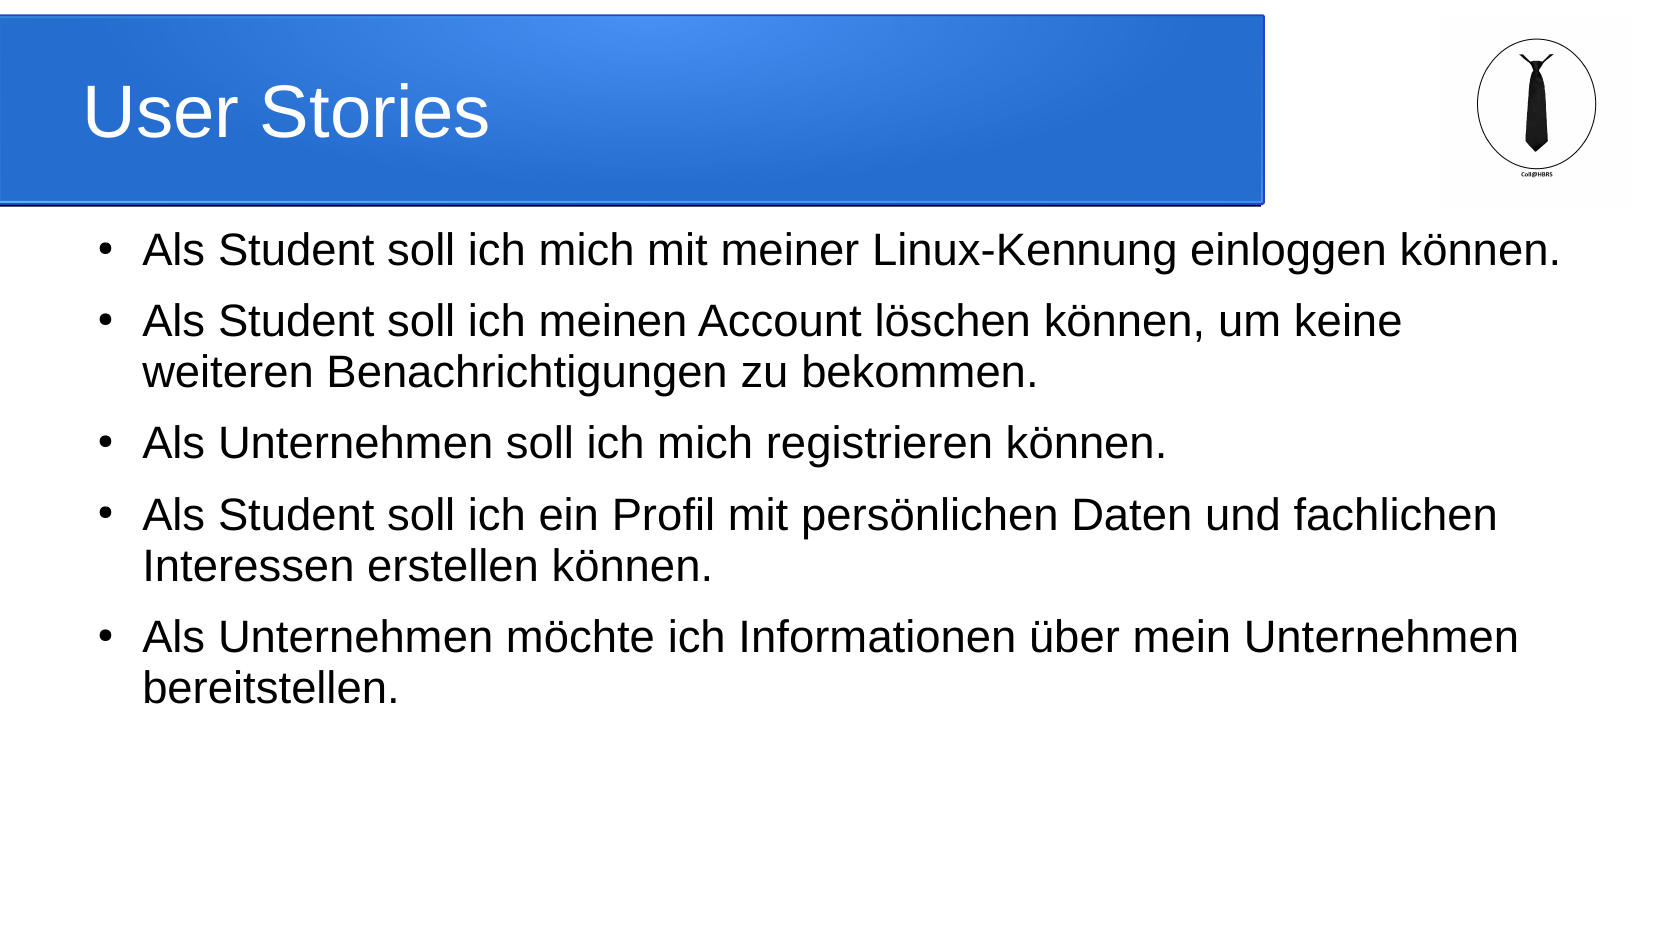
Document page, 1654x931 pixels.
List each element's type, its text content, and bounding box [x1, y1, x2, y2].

title User Stories [82, 35, 1235, 189]
picture [1439, 14, 1633, 207]
list Als Student soll ich mich mit meiner Linux-Kennung einloggen können. Als Student soll ich meinen Account löschen können, um keine weiteren Benachrichtigungen zu bekommen. Als Unternehmen soll ich mich registrieren können. Als Student soll ich ein Profil mit persönlichen Daten und fachlichen Interessen erstellen können. Als Unternehmen möchte ich Informationen über mein Unternehmen bereitstellen. [82, 224, 1571, 764]
